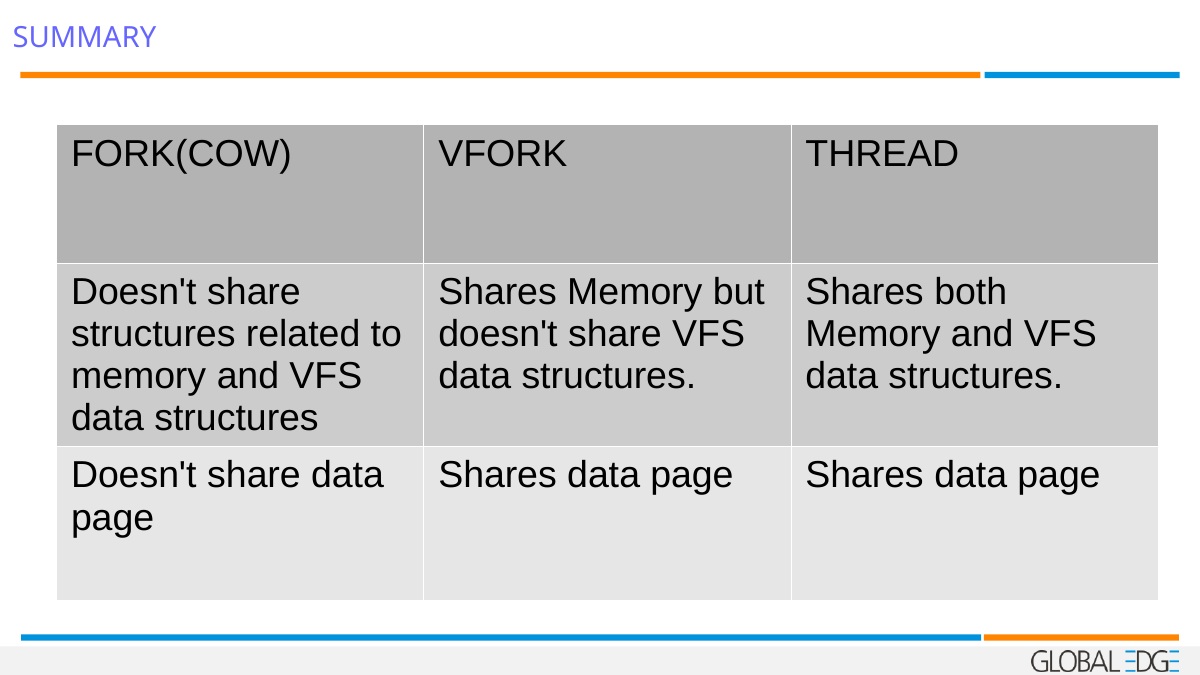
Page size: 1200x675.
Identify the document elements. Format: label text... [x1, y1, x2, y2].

table_header FORK(COW) [57, 125, 423, 263]
title SUMMARY [12, 9, 1088, 63]
table_cell Shares Memory but doesn't share VFS data structures. [424, 264, 791, 446]
table_header THREAD [792, 125, 1158, 263]
table_cell Shares data page [424, 447, 791, 600]
table_header VFORK [424, 125, 791, 263]
table_cell Doesn't share structures related to memory and VFS data structures [57, 264, 423, 446]
table_cell Shares data page [792, 447, 1158, 600]
picture [1031, 650, 1179, 672]
table_cell Doesn't share data page [57, 447, 423, 600]
table_cell Shares both Memory and VFS data structures. [792, 264, 1158, 446]
